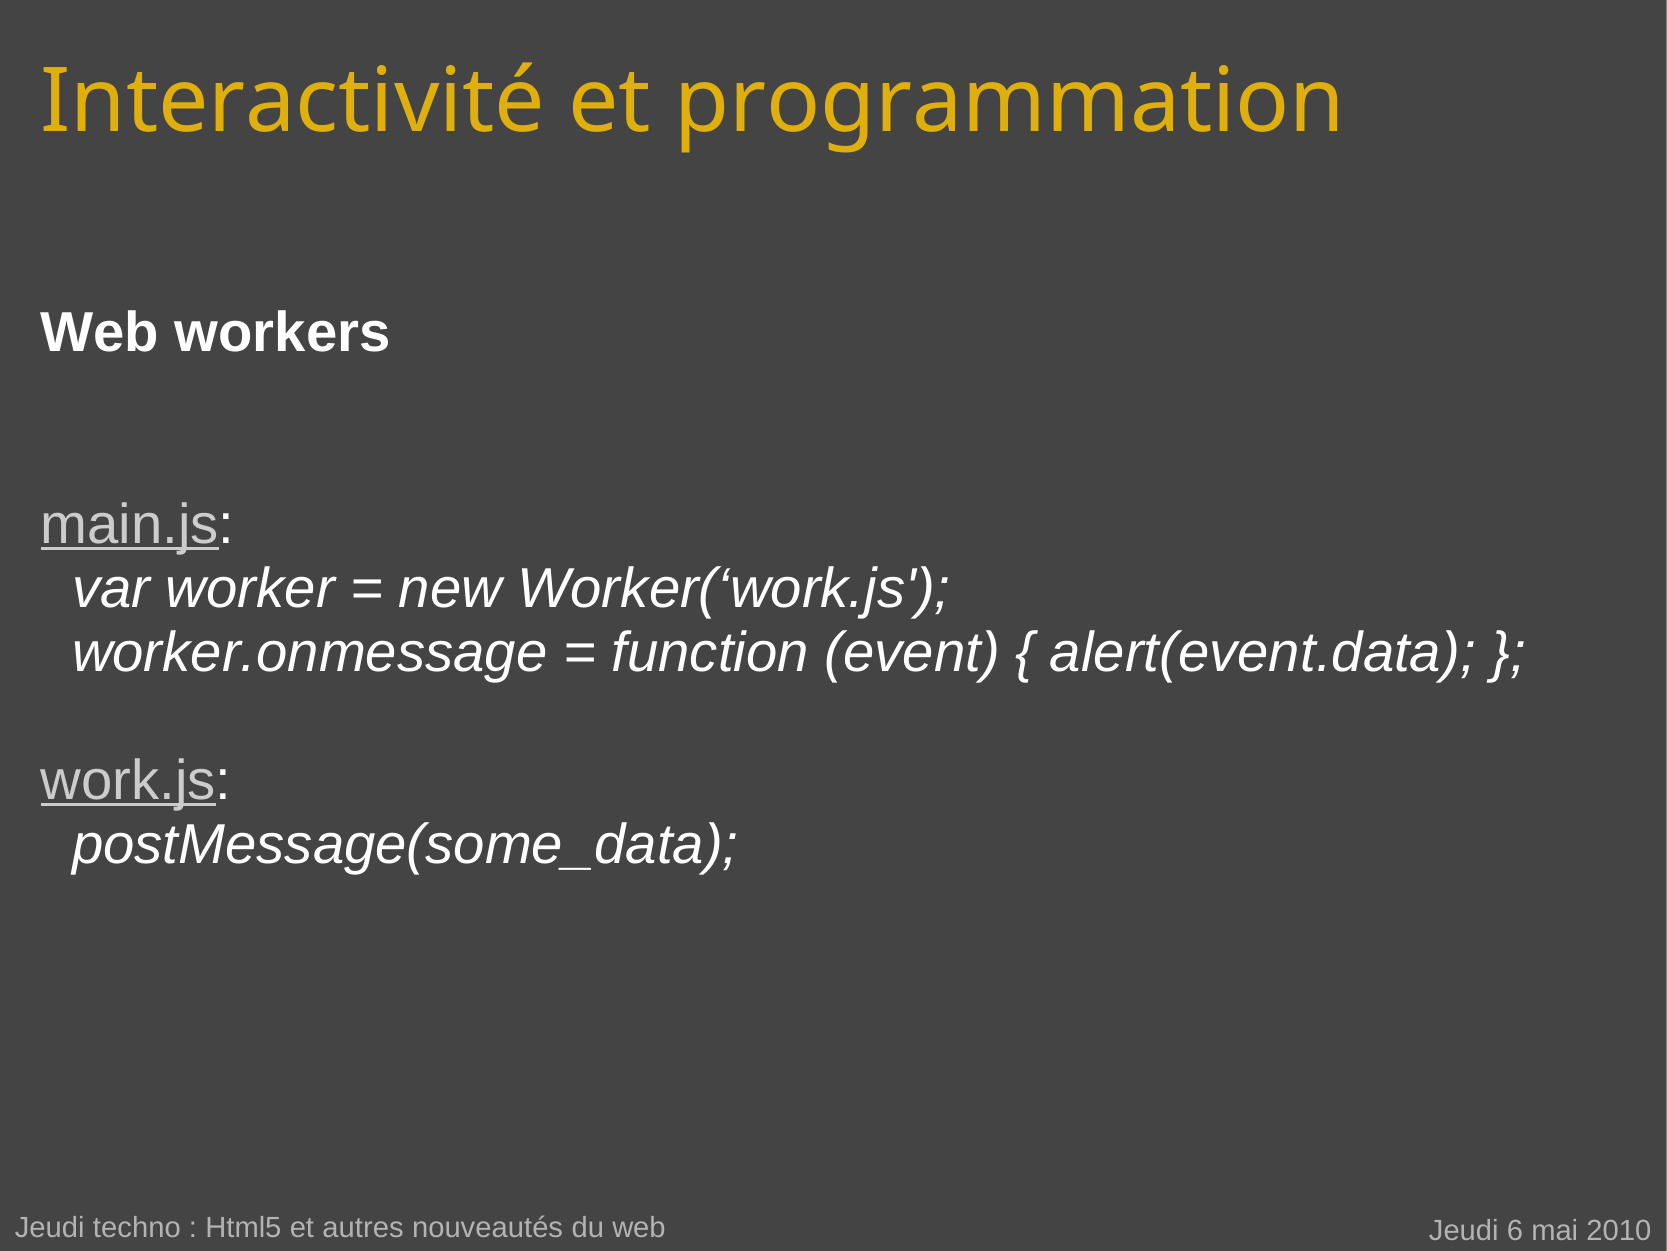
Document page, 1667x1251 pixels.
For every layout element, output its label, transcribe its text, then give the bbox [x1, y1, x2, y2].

list Web workers main.js: var worker = new Worker(‘work.js'); worker.onmessage = function (event) { alert(event.data); }; work.js: postMessage(some_data); [40, 300, 1627, 1201]
title Interactivité et programmation [40, 50, 1627, 201]
picture [0, 0, 1667, 1251]
